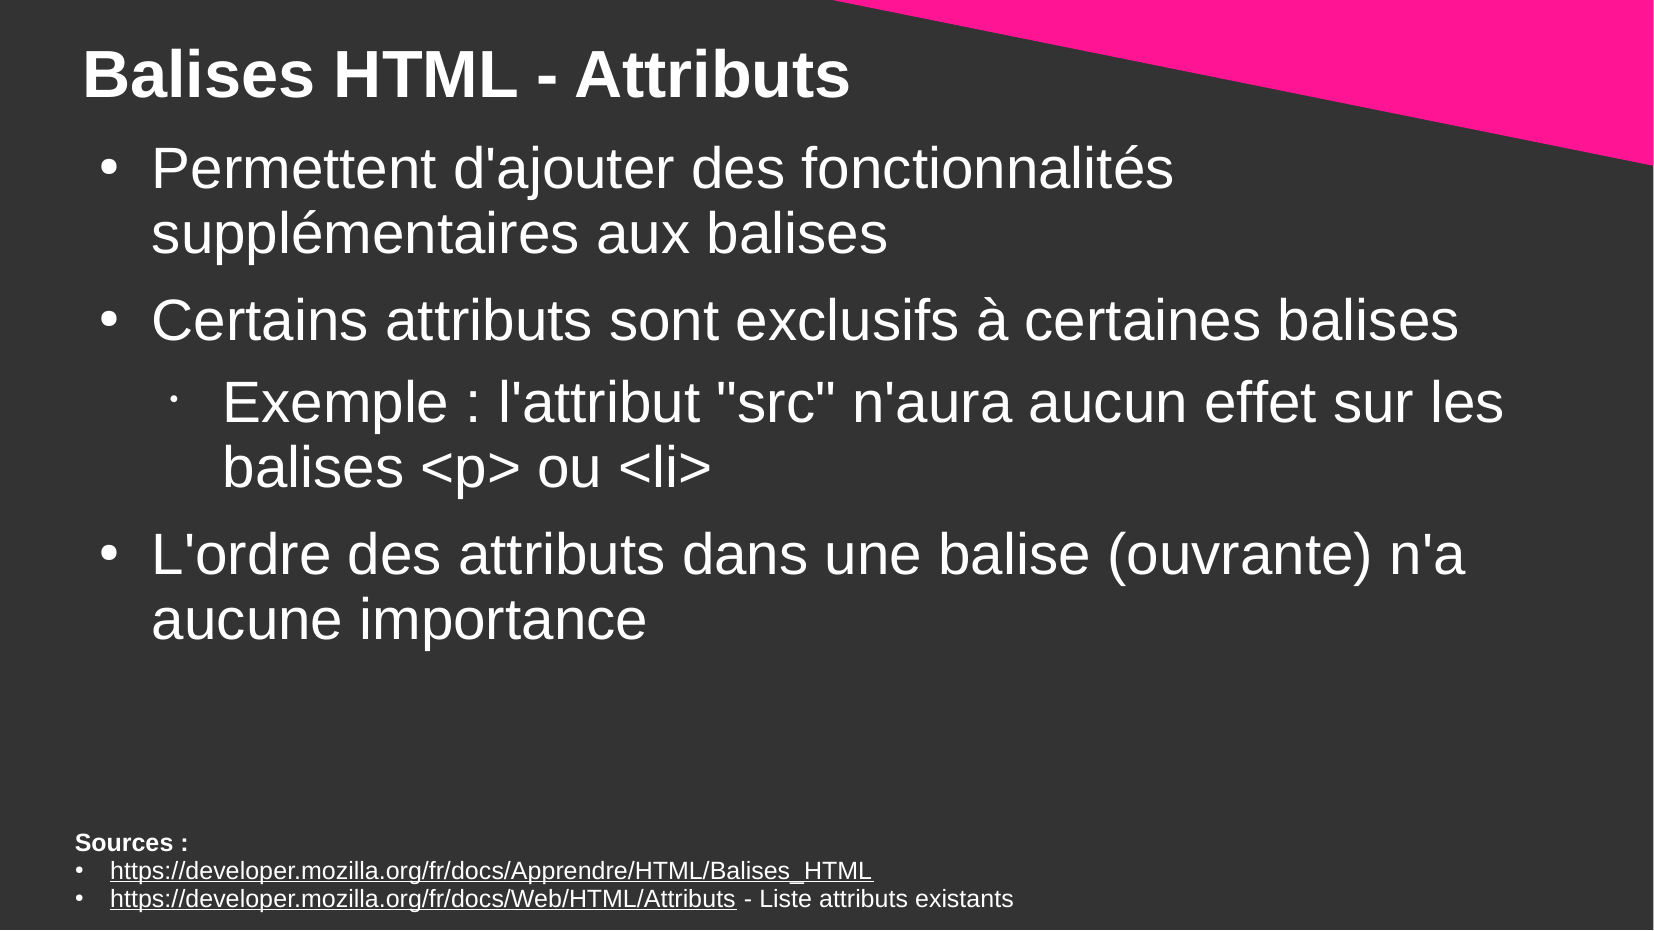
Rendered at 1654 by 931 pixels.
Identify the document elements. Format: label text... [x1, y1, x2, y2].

text_box Sources : https://developer.mozilla.org/fr/docs/Apprendre/HTML/Balises_HTML https://developer.mozilla.org/fr/docs/Web/HTML/Attributs - Liste attributs existants [60, 821, 1546, 921]
list Permettent d'ajouter des fonctionnalités supplémentaires aux balises Certains attributs sont exclusifs à certaines balises Exemple : l'attribut "src" n'aura aucun effet sur les balises <p> ou <li> L'ordre des attributs dans une balise (ouvrante) n'a aucune importance [80, 135, 1546, 718]
title Balises HTML - Attributs [82, 37, 1392, 114]
text_box [832, 0, 1654, 166]
